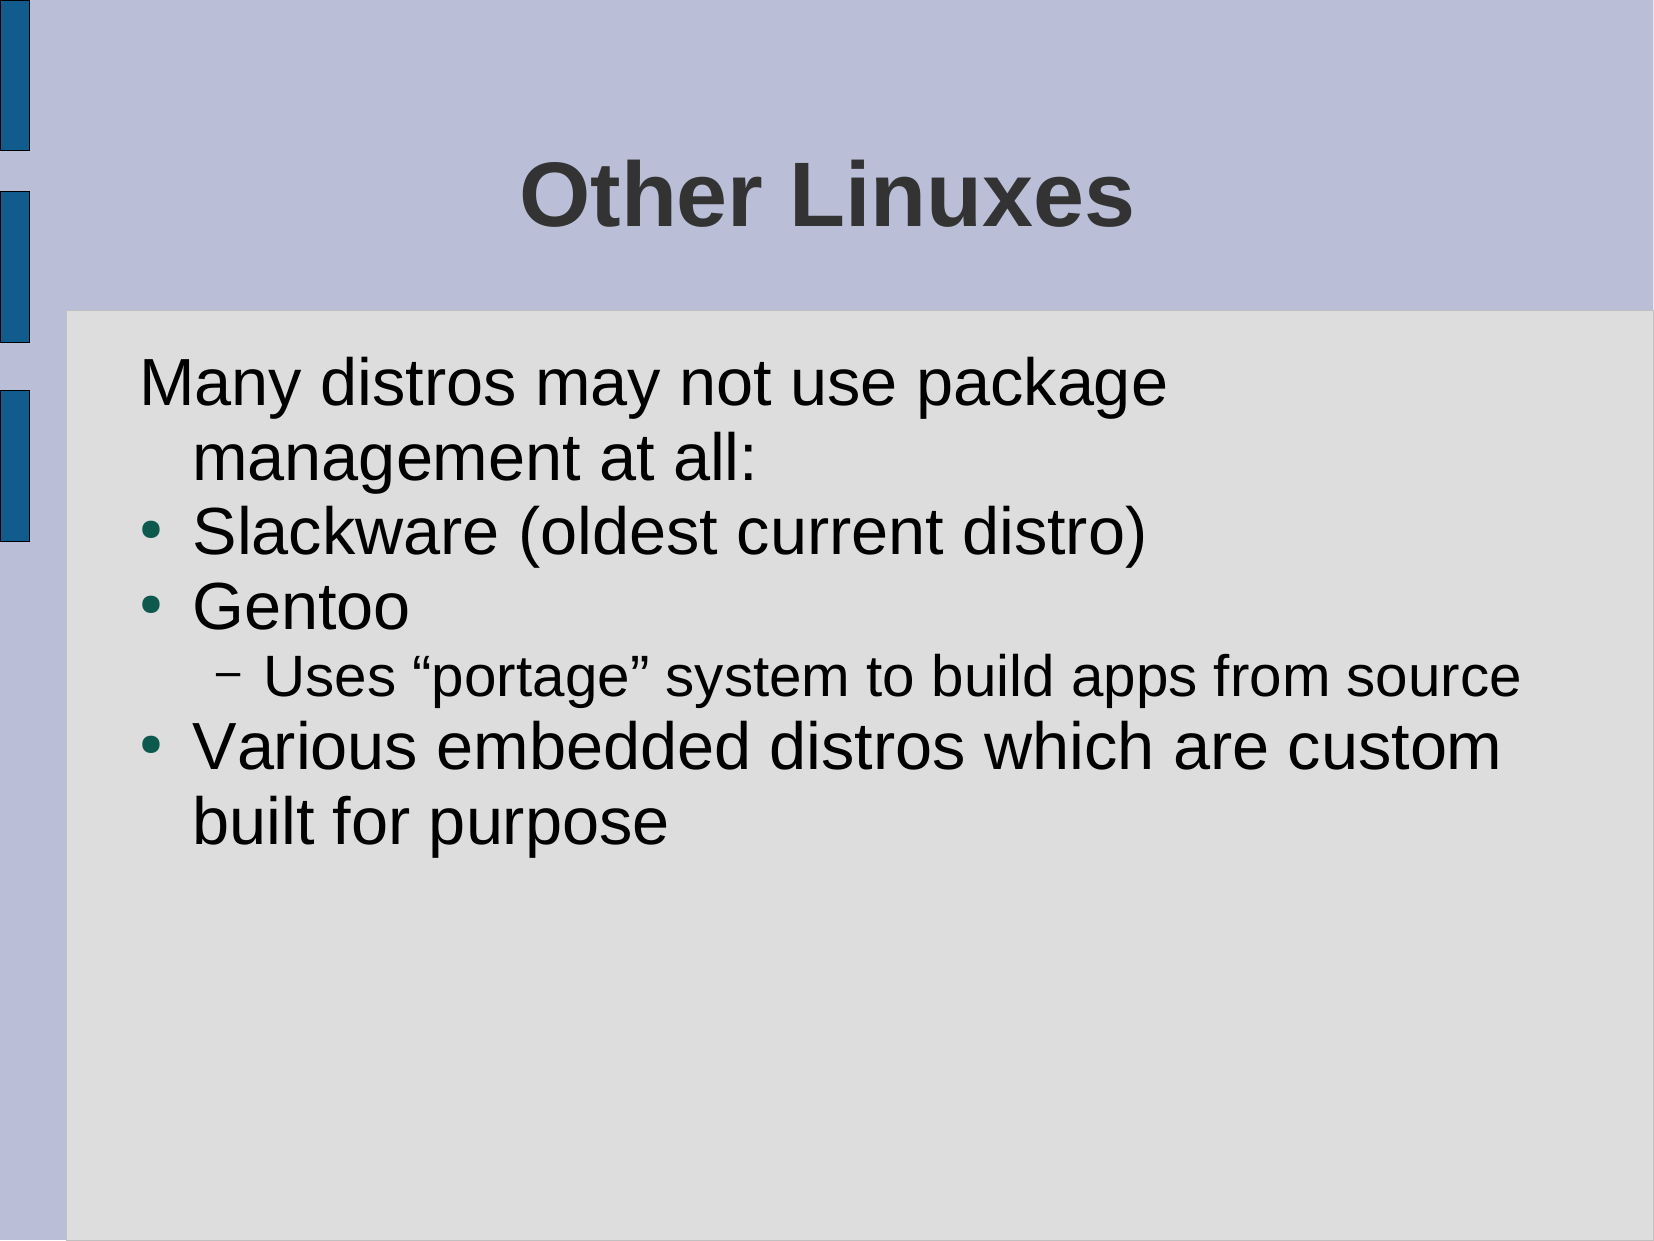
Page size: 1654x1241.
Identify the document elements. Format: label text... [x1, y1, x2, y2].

list Many distros may not use package management at all: Slackware (oldest current distro) Gentoo Uses “portage” system to build apps from source Various embedded distros which are custom built for purpose [121, 344, 1534, 1112]
title Other Linuxes [121, 98, 1534, 291]
